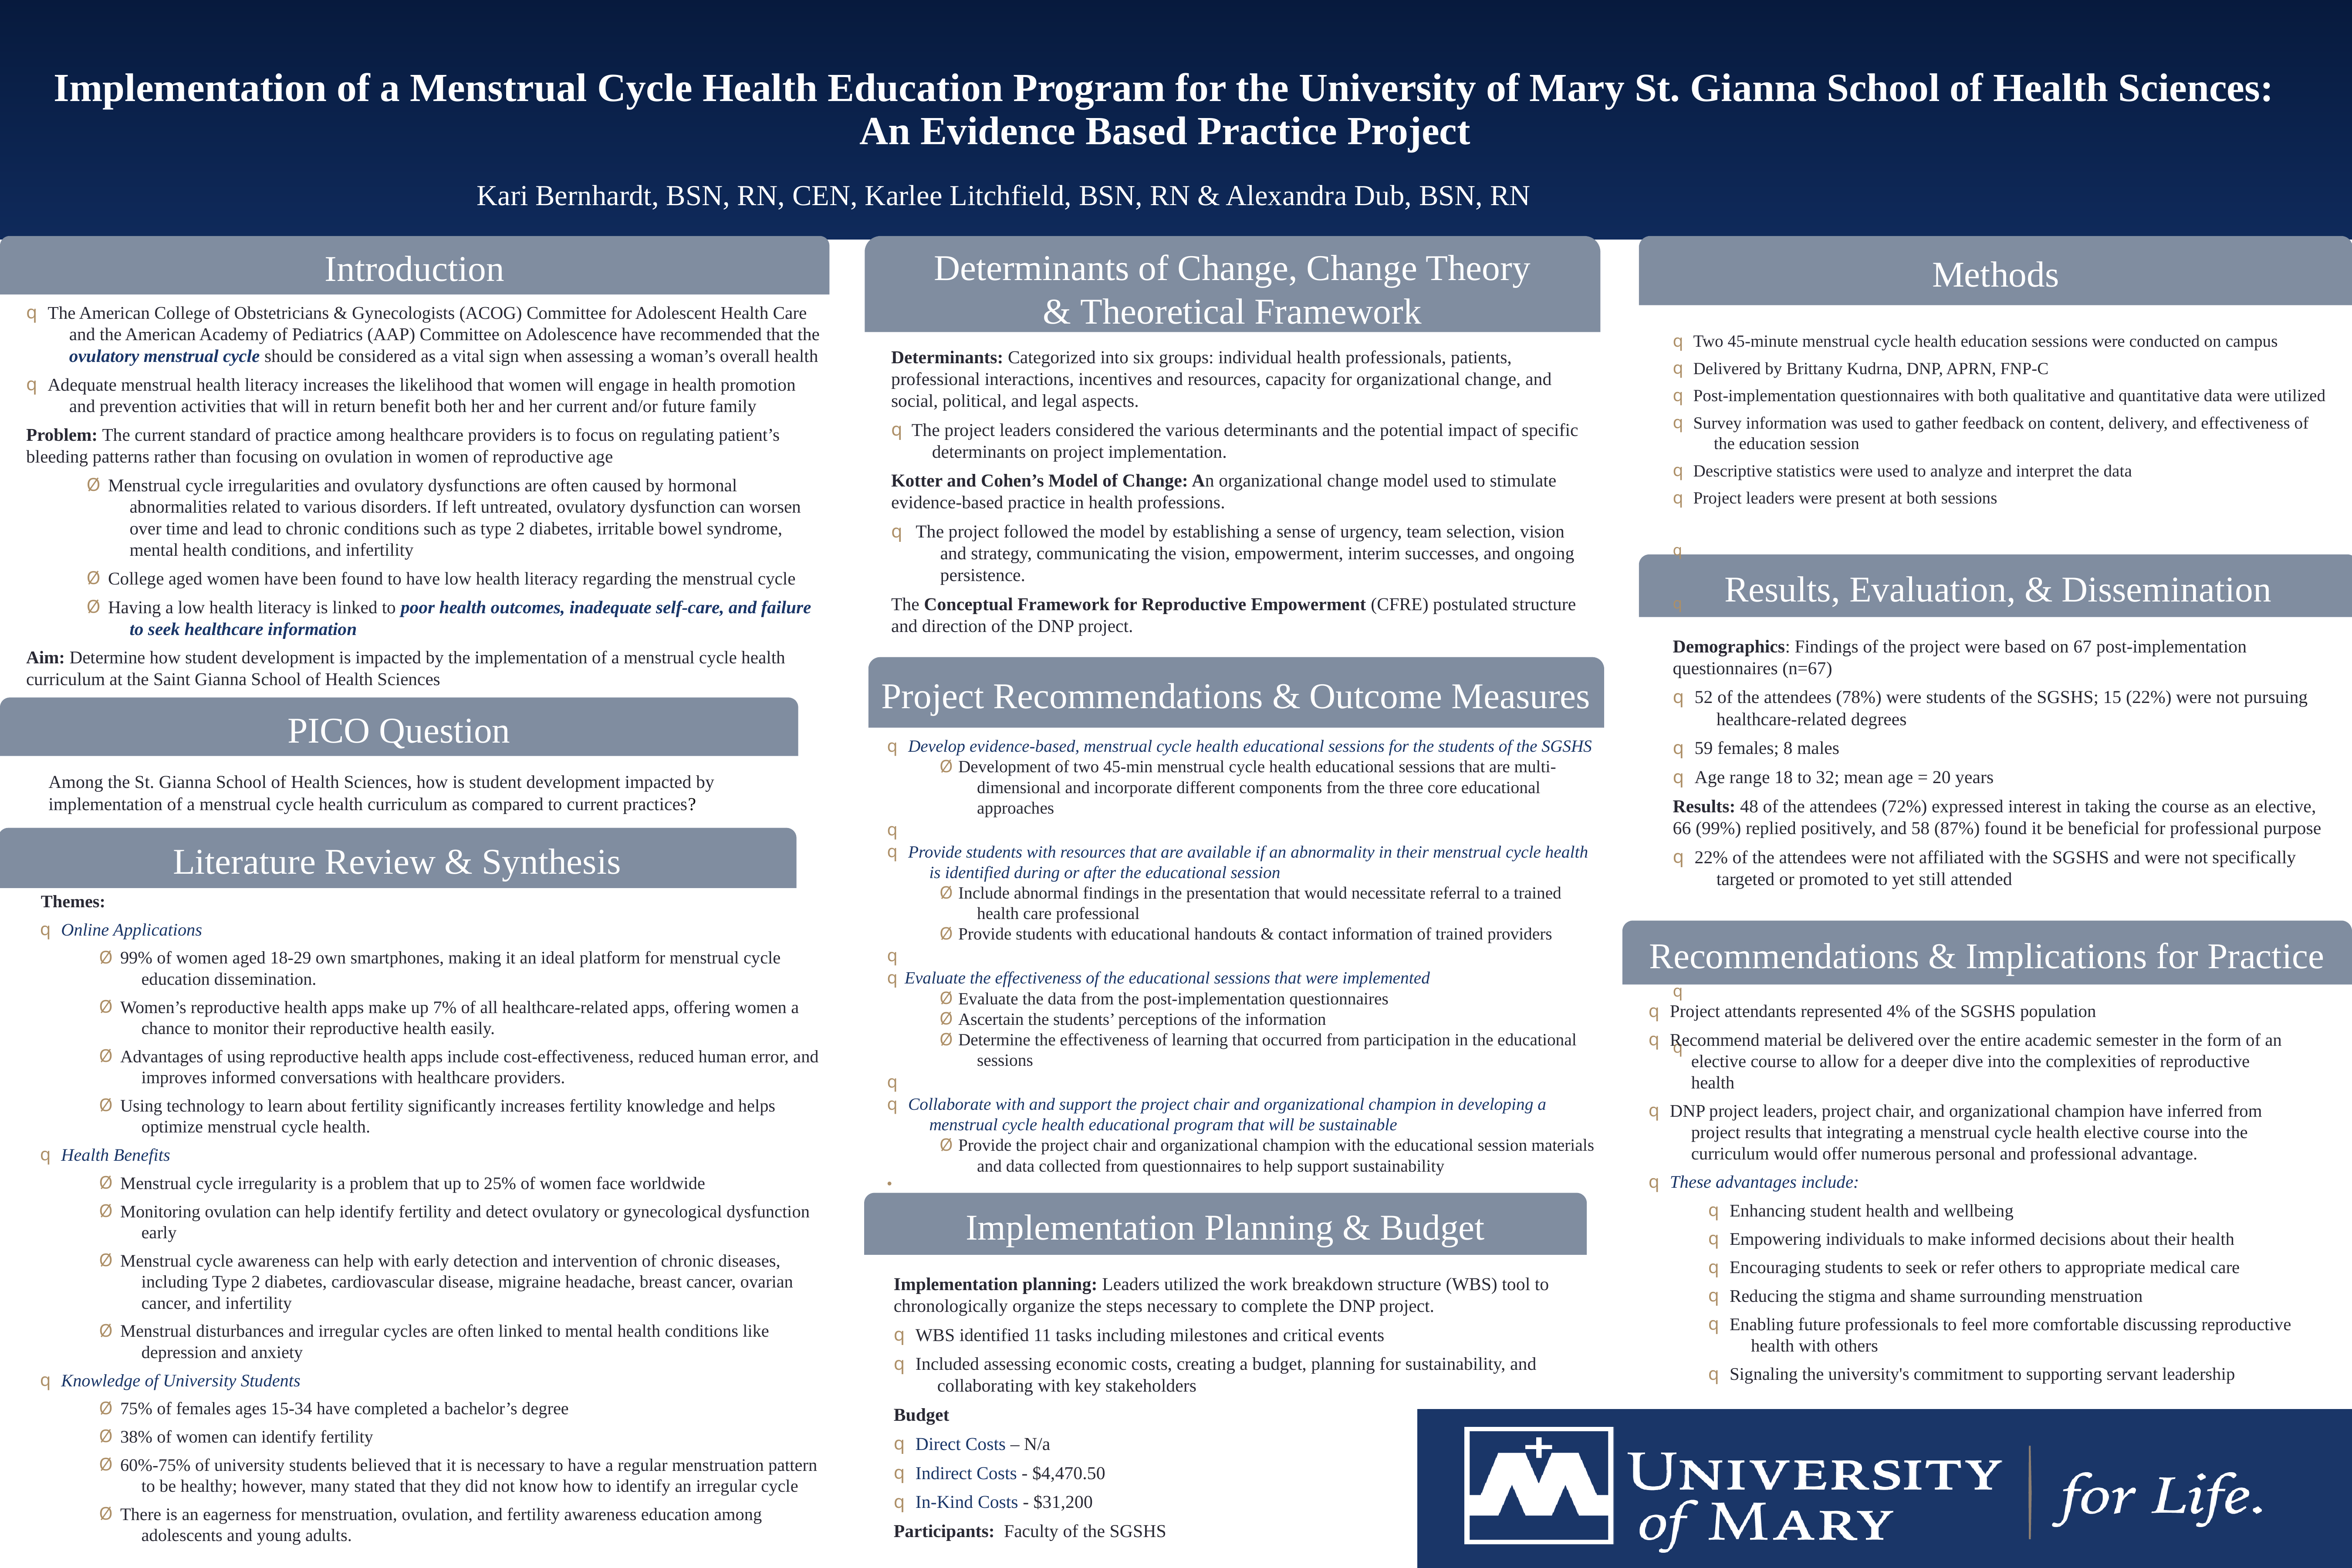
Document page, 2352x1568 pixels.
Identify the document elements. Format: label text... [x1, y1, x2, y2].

list Demographics: Findings of the project were based on 67 post-implementation questionnaires (n=67) 52 of the attendees (78%) were students of the SGSHS; 15 (22%) were not pursuing healthcare-related degrees 59 females; 8 males Age range 18 to 32; mean age = 20 years Results: 48 of the attendees (72%) expressed interest in taking the course as an elective, 66 (99%) replied positively, and 58 (87%) found it be beneficial for professional purpose 22% of the attendees were not affiliated with the SGSHS and were not specifically targeted or promoted to yet still attended [1646, 621, 2338, 920]
list The American College of Obstetricians & Gynecologists (ACOG) Committee for Adolescent Health Care and the American Academy of Pediatrics (AAP) Committee on Adolescence have recommended that the ovulatory menstrual cycle should be considered as a vital sign when assessing a woman’s overall health Adequate menstrual health literacy increases the likelihood that women will engage in health promotion and prevention activities that will in return benefit both her and her current and/or future family Problem: The current standard of practice among healthcare providers is to focus on regulating patient’s bleeding patterns rather than focusing on ovulation in women of reproductive age Menstrual cycle irregularities and ovulatory dysfunctions are often caused by hormonal abnormalities related to various disorders. If left untreated, ovulatory dysfunction can worsen over time and lead to chronic conditions such as type 2 diabetes, irritable bowel syndrome, mental health conditions, and infertility College aged women have been found to have low health literacy regarding the menstrual cycle Having a low health literacy is linked to poor health outcomes, inadequate self-care, and failure to seek healthcare information Aim: Determine how student development is impacted by the implementation of a menstrual cycle health curriculum at the Saint Gianna School of Health Sciences [0, 295, 828, 698]
text_box [1417, 1409, 2352, 1568]
text_box Implementation of a Menstrual Cycle Health Education Program for the University of Mary St. Gianna School of Health Sciences: An Evidence Based Practice Project [38, 36, 2293, 156]
text_box Implementation Planning & Budget [864, 1193, 1587, 1255]
list Develop evidence-based, menstrual cycle health educational sessions for the students of the SGSHS Development of two 45-min menstrual cycle health educational sessions that are multi-dimensional and incorporate different components from the three core educational approaches Provide students with resources that are available if an abnormality in their menstrual cycle health is identified during or after the educational session Include abnormal findings in the presentation that would necessitate referral to a trained health care professional Provide students with educational handouts & contact information of trained providers Evaluate the effectiveness of the educational sessions that were implemented Evaluate the data from the post-implementation questionnaires Ascertain the students’ perceptions of the information Determine the effectiveness of learning that occurred from participation in the educational sessions Collaborate with and support the project chair and organizational champion in developing a menstrual cycle health educational program that will be sustainable Provide the project chair and organizational champion with the educational session materials and data collected from questionnaires to help support sustainability [861, 722, 1604, 1186]
list Determinants: Categorized into six groups: individual health professionals, patients, professional interactions, incentives and resources, capacity for organizational change, and social, political, and legal aspects. The project leaders considered the various determinants and the potential impact of specific determinants on project implementation. Kotter and Cohen’s Model of Change: An organizational change model used to stimulate evidence-based practice in health professions. The project followed the model by establishing a sense of urgency, team selection, vision and strategy, communicating the vision, empowerment, interim successes, and ongoing persistence. The Conceptual Framework for Reproductive Empowerment (CFRE) postulated structure and direction of the DNP project. [865, 332, 1596, 647]
list Among the St. Gianna School of Health Sciences, how is student development impacted by implementation of a menstrual cycle health curriculum as compared to current practices? [22, 757, 822, 862]
text_box Literature Review & Synthesis [0, 828, 797, 888]
text_box Recommendations & Implications for Practice [1622, 920, 2352, 985]
text_box Determinants of Change, Change Theory & Theoretical Framework [865, 236, 1601, 332]
text_box Project Recommendations & Outcome Measures [868, 657, 1604, 728]
text_box [0, 0, 2352, 239]
list Themes: Online Applications 99% of women aged 18-29 own smartphones, making it an ideal platform for menstrual cycle education dissemination. Women’s reproductive health apps make up 7% of all healthcare-related apps, offering women a chance to monitor their reproductive health easily. Advantages of using reproductive health apps include cost-effectiveness, reduced human error, and improves informed conversations with healthcare providers. Using technology to learn about fertility significantly increases fertility knowledge and helps optimize menstrual cycle health. Health Benefits Menstrual cycle irregularity is a problem that up to 25% of women face worldwide Monitoring ovulation can help identify fertility and detect ovulatory or gynecological dysfunction early Menstrual cycle awareness can help with early detection and intervention of chronic diseases, including Type 2 diabetes, cardiovascular disease, migraine headache, breast cancer, ovarian cancer, and infertility Menstrual disturbances and irregular cycles are often linked to mental health conditions like depression and anxiety Knowledge of University Students 75% of females ages 15-34 have completed a bachelor’s degree 38% of women can identify fertility 60%-75% of university students believed that it is necessary to have a regular menstruation pattern to be healthy; however, many stated that they did not know how to identify an irregular cycle There is an eagerness for menstruation, ovulation, and fertility awareness education among adolescents and young adults. [14, 876, 833, 1553]
text_box Project attendants represented 4% of the SGSHS population Recommend material be delivered over the entire academic semester in the form of an elective course to allow for a deeper dive into the complexities of reproductive health DNP project leaders, project chair, and organizational champion have inferred from project results that integrating a menstrual cycle health elective course into the curriculum would offer numerous personal and professional advantage. These advantages include: Enhancing student health and wellbeing Empowering individuals to make informed decisions about their health Encouraging students to seek or refer others to appropriate medical care Reducing the stigma and shame surrounding menstruation Enabling future professionals to feel more comfortable discussing reproductive health with others Signaling the university's commitment to supporting servant leadership [1622, 986, 2303, 1388]
text_box PICO Question [0, 697, 798, 756]
list Implementation planning: Leaders utilized the work breakdown structure (WBS) tool to chronologically organize the steps necessary to complete the DNP project. WBS identified 11 tasks including milestones and critical events Included assessing economic costs, creating a budget, planning for sustainability, and collaborating with key stakeholders Budget Direct Costs – N/a Indirect Costs - $4,470.50 In-Kind Costs - $31,200 Participants: Faculty of the SGSHS [867, 1259, 1596, 1568]
text_box Results, Evaluation, & Dissemination [1639, 554, 2352, 617]
text_box Two 45-minute menstrual cycle health education sessions were conducted on campus Delivered by Brittany Kudrna, DNP, APRN, FNP-C Post-implementation questionnaires with both qualitative and quantitative data were utilized Survey information was used to gather feedback on content, delivery, and effectiveness of the education session Descriptive statistics were used to analyze and interpret the data Project leaders were present at both sessions [1646, 317, 2335, 531]
text_box Introduction [0, 236, 830, 295]
text_box Methods [1639, 236, 2352, 305]
text_box Kari Bernhardt, BSN, RN, CEN, Karlee Litchfield, BSN, RN & Alexandra Dub, BSN, RN [470, 172, 1951, 213]
picture [1464, 1427, 2262, 1553]
